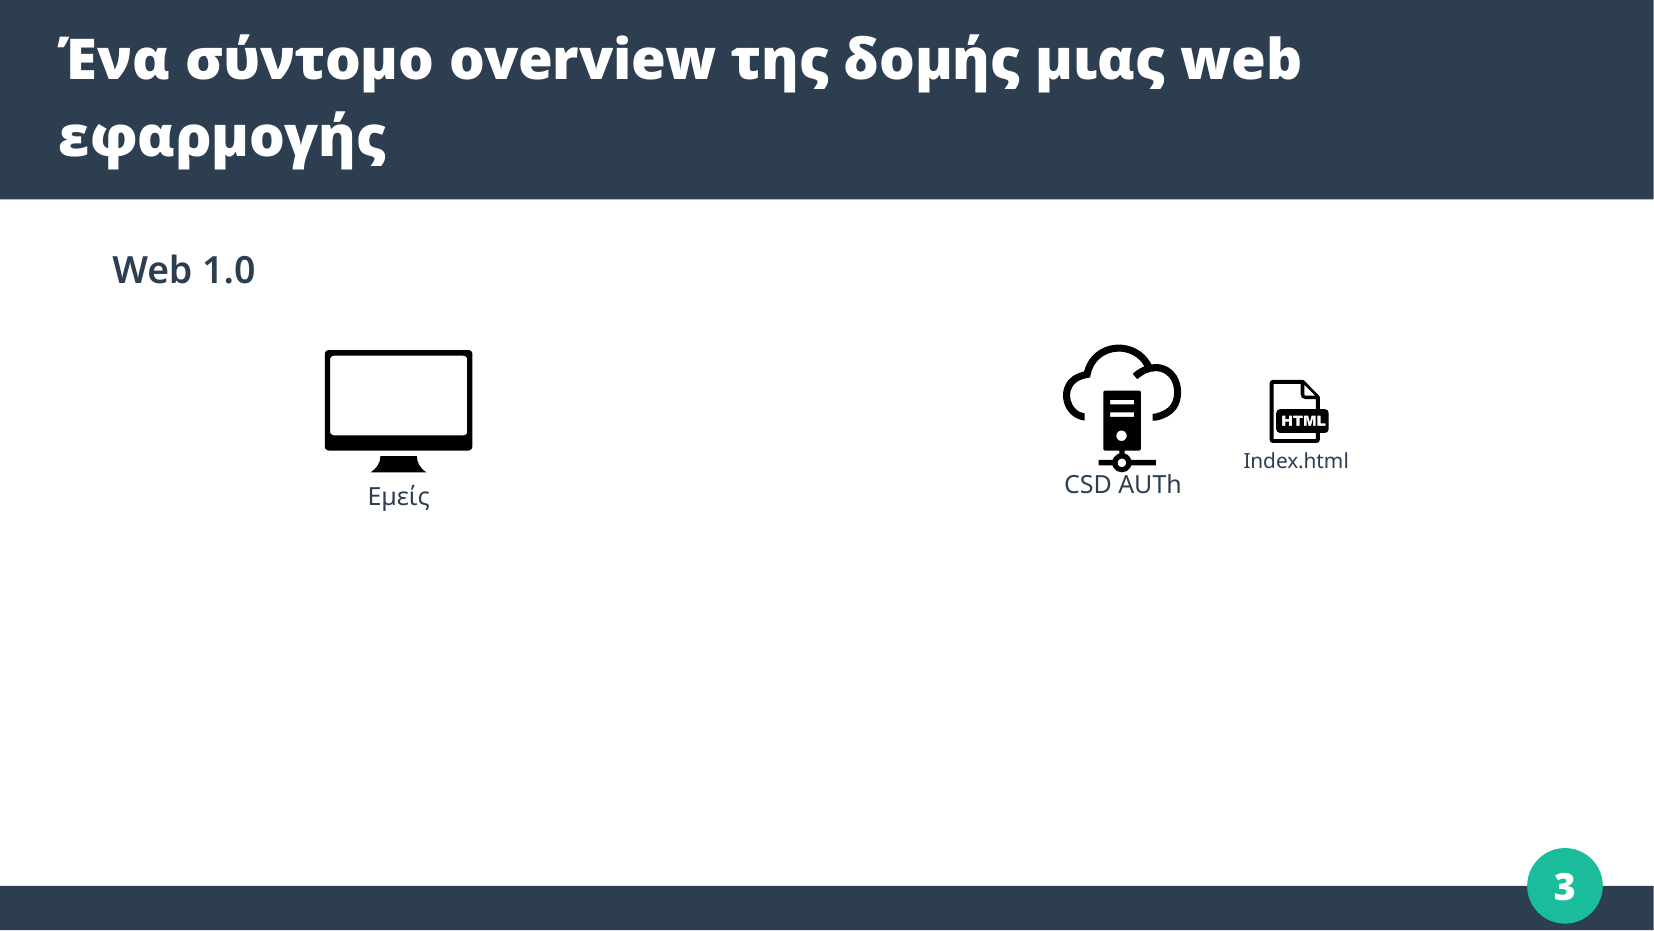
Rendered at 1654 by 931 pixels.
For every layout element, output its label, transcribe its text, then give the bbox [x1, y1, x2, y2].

title Ένα σύντομο overview της δομής μιας web εφαρμογής [59, 37, 1595, 156]
text_box Index.html [1045, 437, 1548, 484]
picture [1062, 344, 1182, 437]
picture [324, 350, 473, 472]
list Web 1.0 [59, 243, 1595, 296]
text_box CSD AUTh [872, 460, 1375, 508]
picture [1269, 379, 1329, 437]
text_box Εμείς [147, 472, 650, 519]
